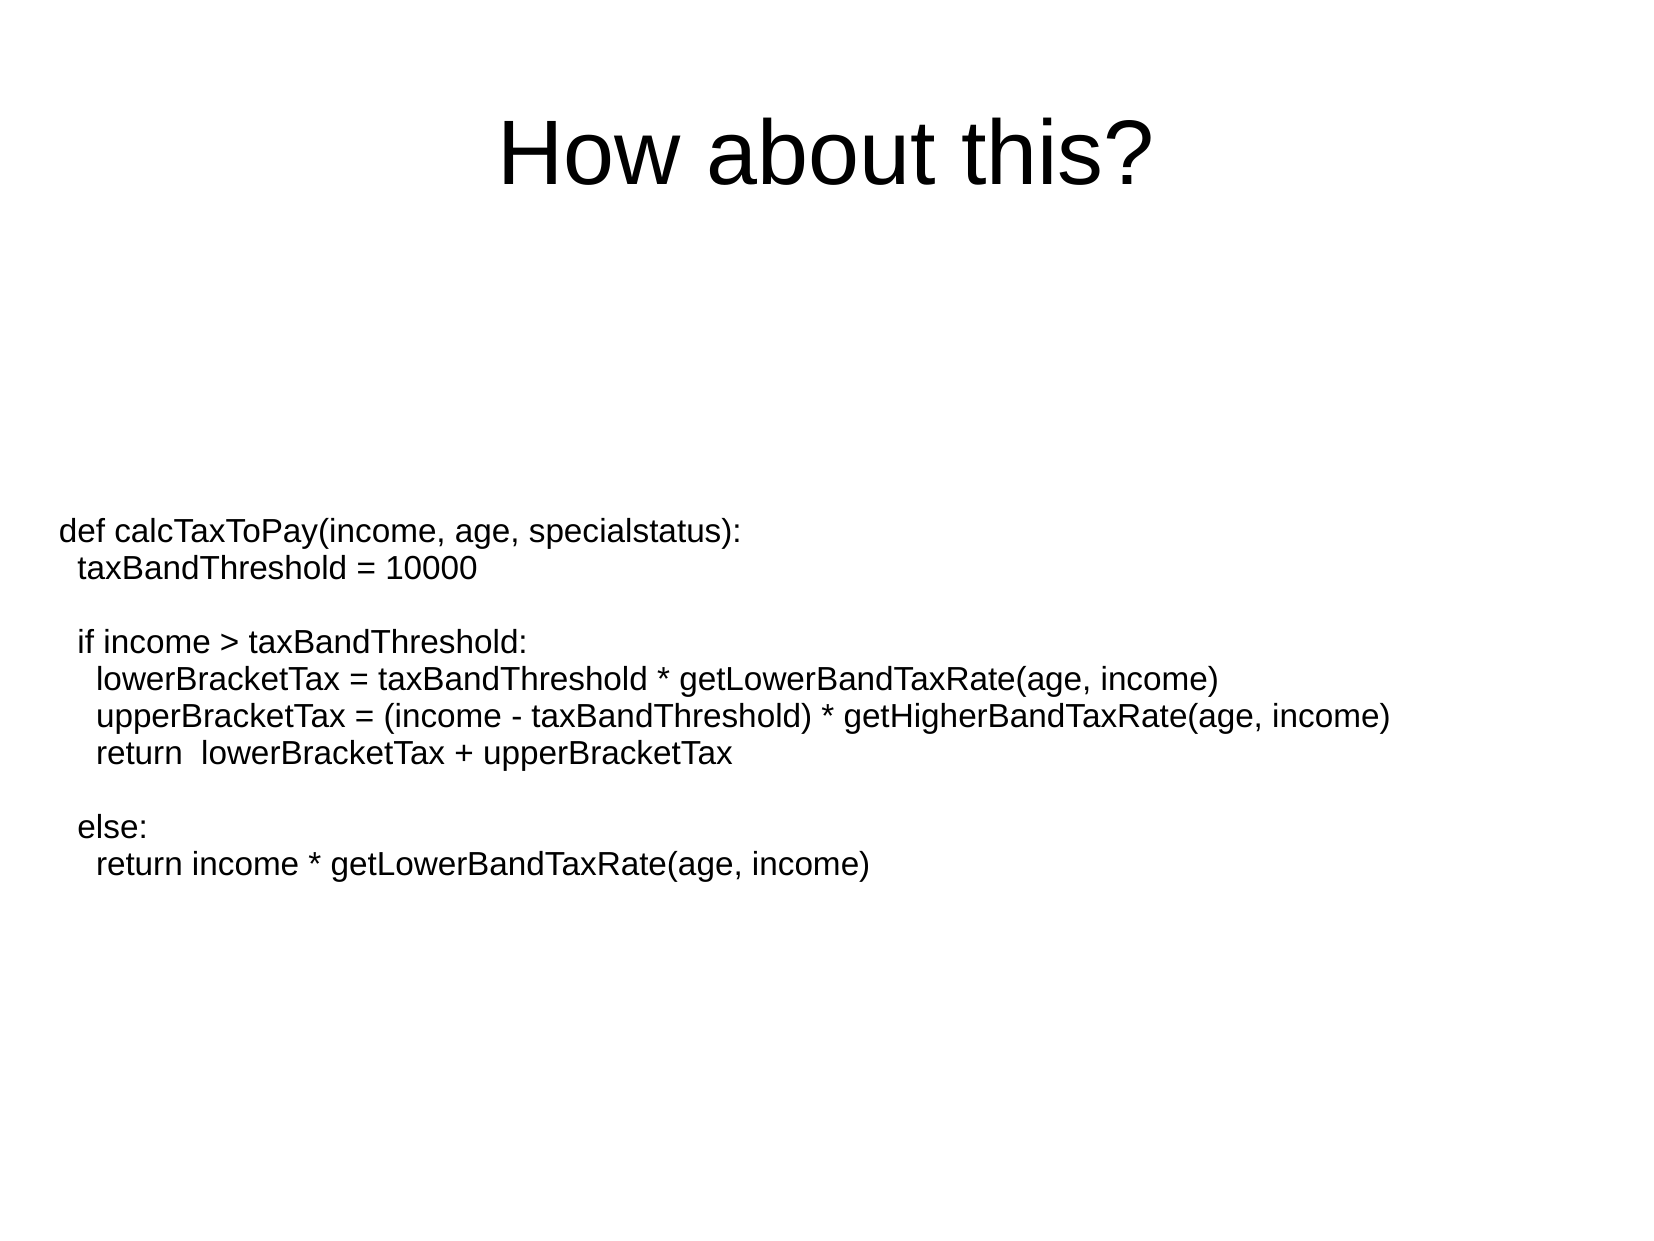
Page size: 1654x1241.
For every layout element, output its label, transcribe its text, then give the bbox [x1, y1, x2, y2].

subtitle def calcTaxToPay(income, age, specialstatus): taxBandThreshold = 10000 if income > taxBandThreshold: lowerBracketTax = taxBandThreshold * getLowerBandTaxRate(age, income) upperBracketTax = (income - taxBandThreshold) * getHigherBandTaxRate(age, income) return lowerBracketTax + upperBracketTax else: return income * getLowerBandTaxRate(age, income) [59, 320, 1548, 1125]
title How about this? [82, 56, 1571, 250]
